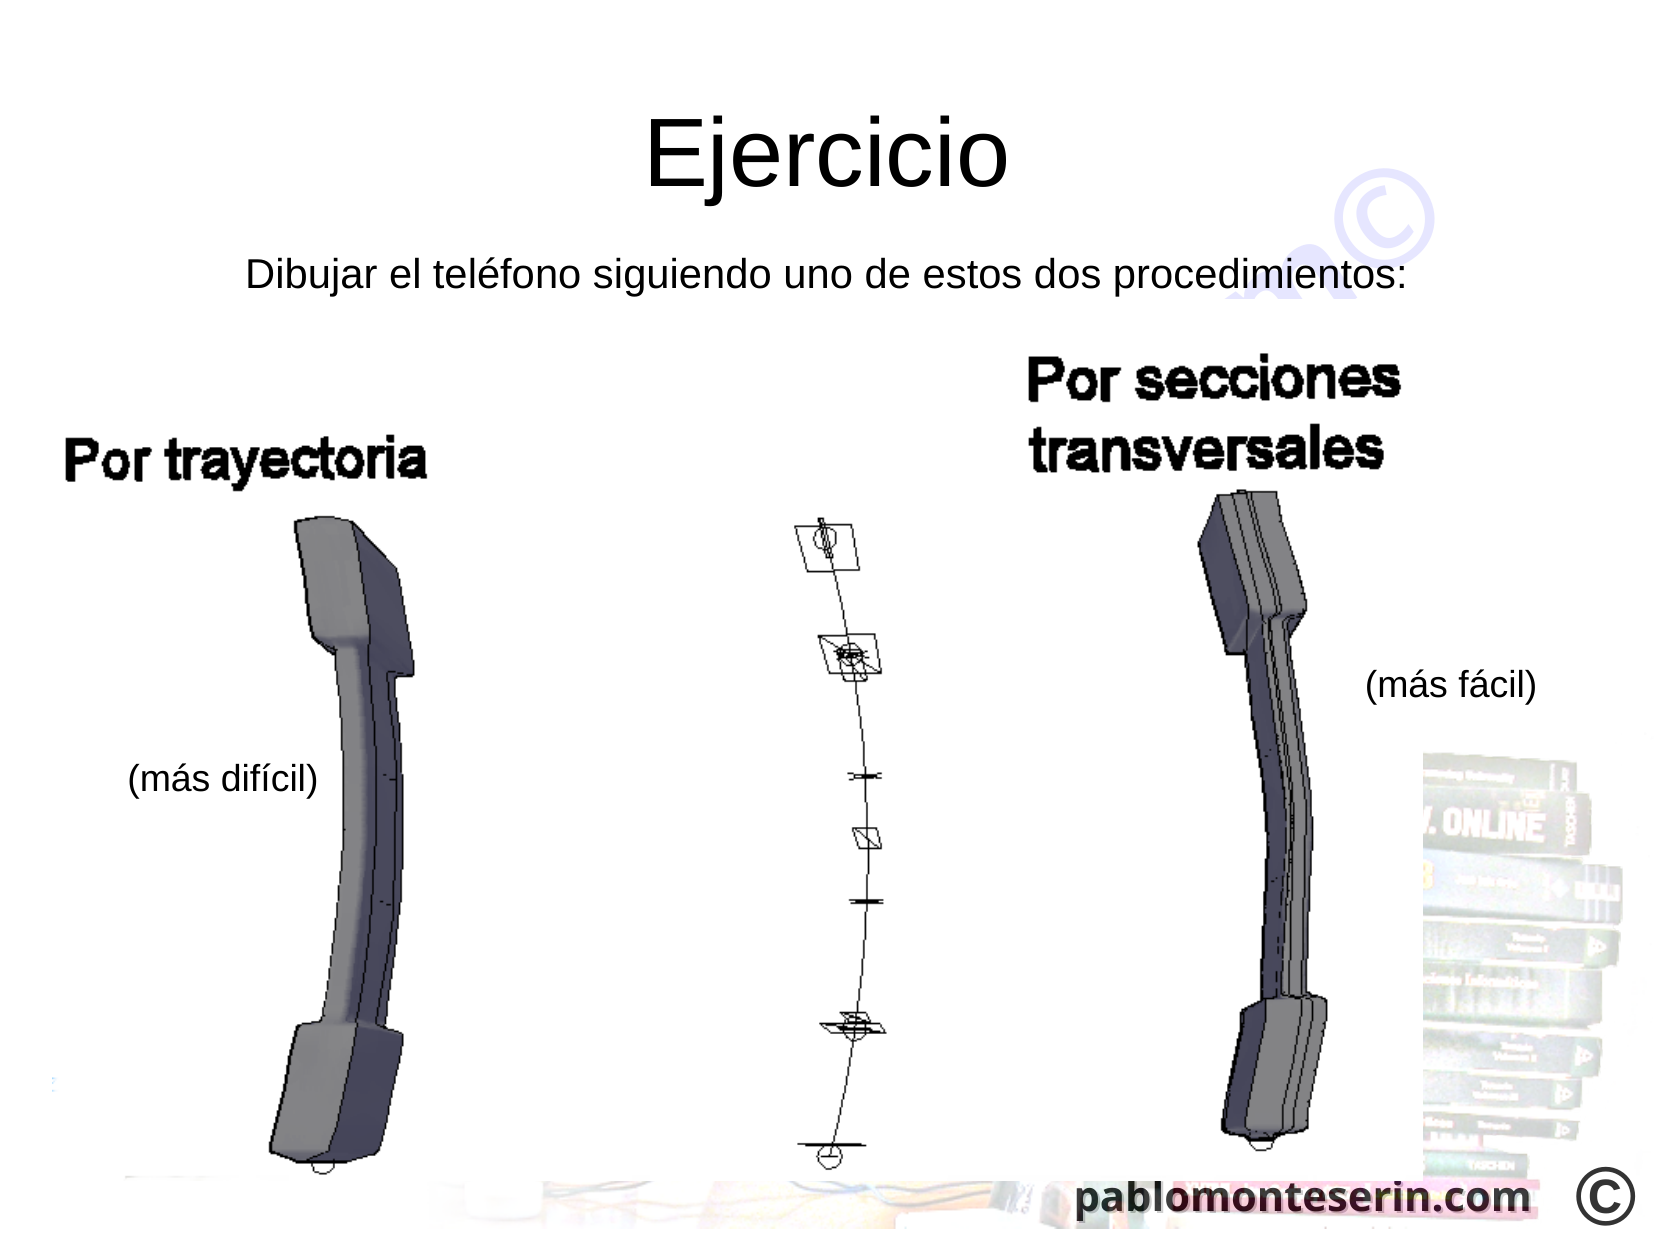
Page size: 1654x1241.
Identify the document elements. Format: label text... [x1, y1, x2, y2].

text_box (más difícil) [112, 750, 376, 807]
picture [52, 299, 1654, 1229]
title Ejercicio [82, 49, 1571, 179]
text_box (más fácil) [1350, 655, 1613, 713]
subtitle Dibujar el teléfono siguiendo uno de estos dos procedimientos: [82, 179, 1571, 370]
